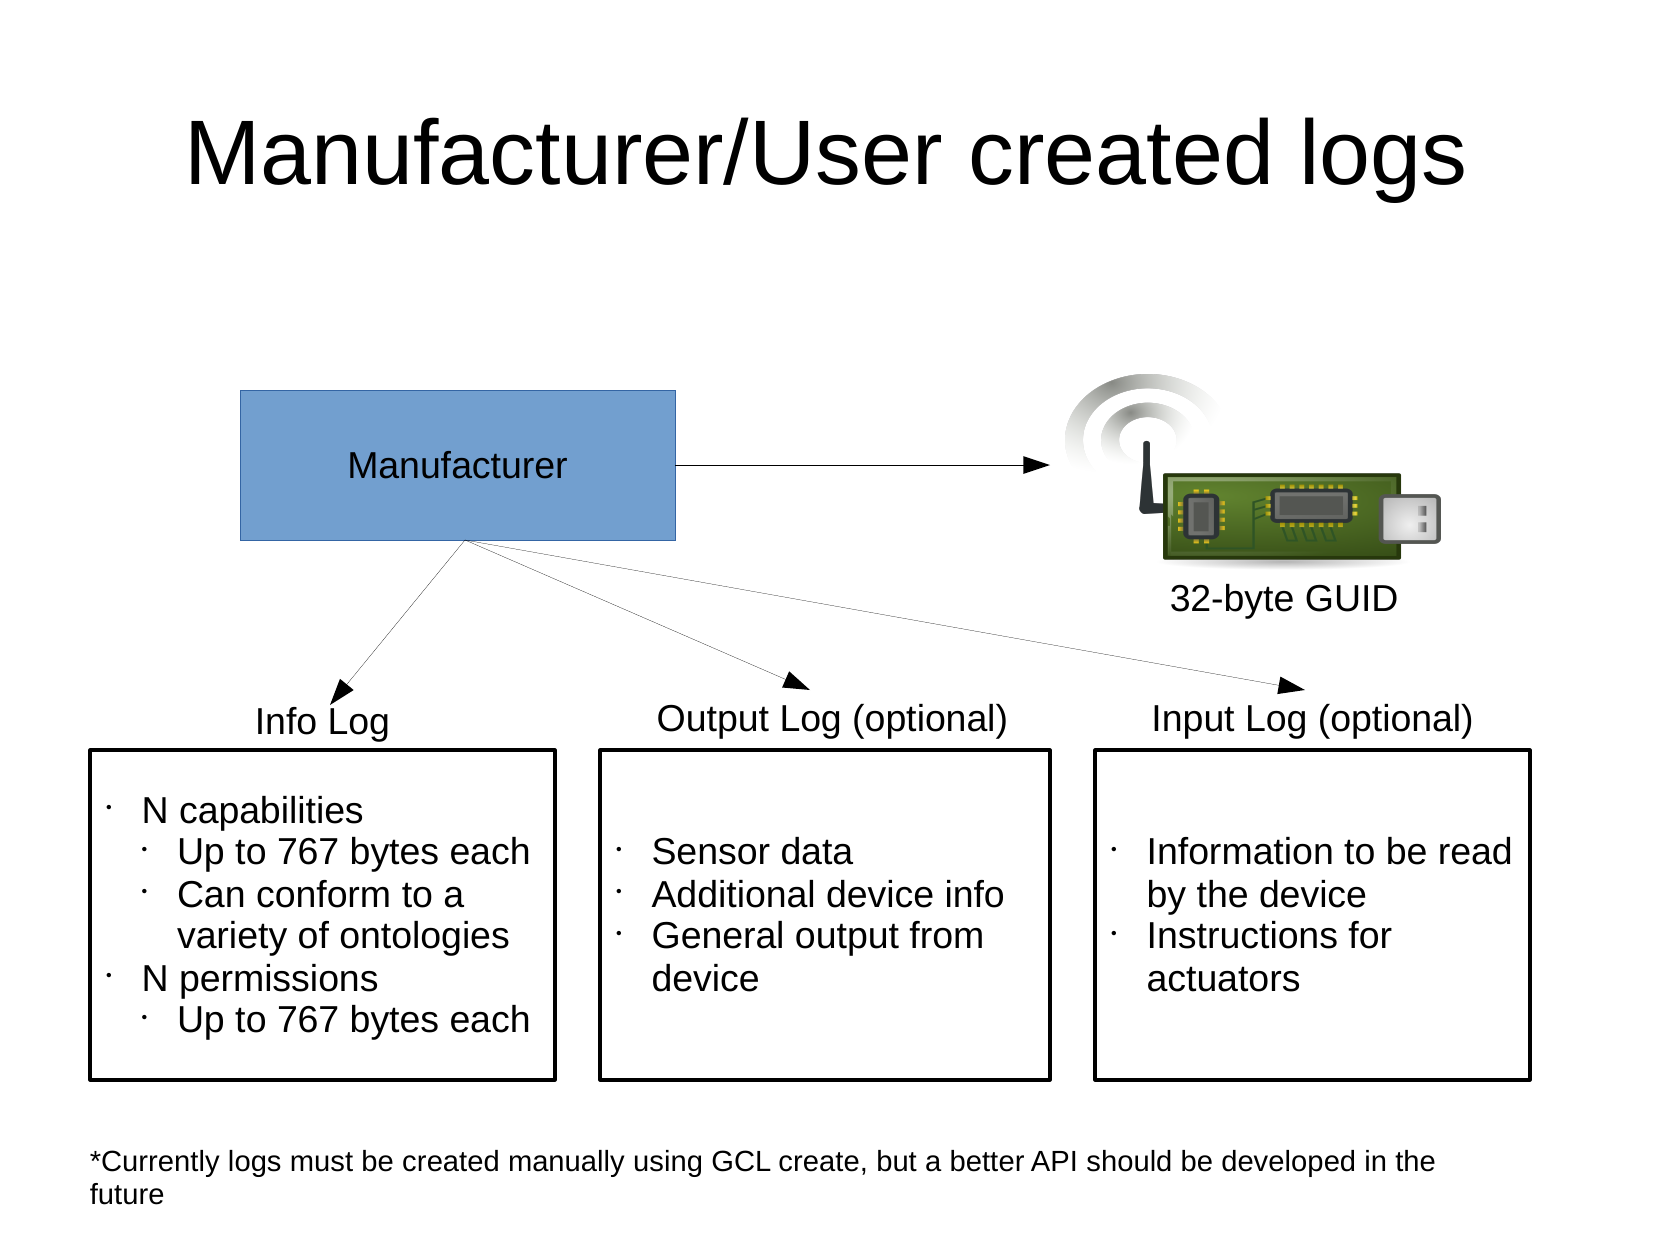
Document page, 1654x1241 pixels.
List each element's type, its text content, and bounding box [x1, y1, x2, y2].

text_box Manufacturer [240, 390, 676, 541]
text_box Output Log (optional) [600, 690, 1066, 747]
text_box *Currently logs must be created manually using GCL create, but a better API should be developed in the future [75, 1137, 1531, 1218]
text_box Info Log [90, 693, 556, 751]
picture [1065, 374, 1441, 571]
text_box Sensor data Additional device info General output from device [600, 750, 1051, 1081]
text_box 32-byte GUID [1155, 570, 1441, 627]
text_box N capabilities Up to 767 bytes each Can conform to a variety of ontologies N permissions Up to 767 bytes each [90, 751, 556, 1081]
text_box Input Log (optional) [1095, 690, 1531, 747]
title Manufacturer/User created logs [82, 49, 1571, 257]
text_box Information to be read by the device Instructions for actuators [1095, 750, 1531, 1081]
